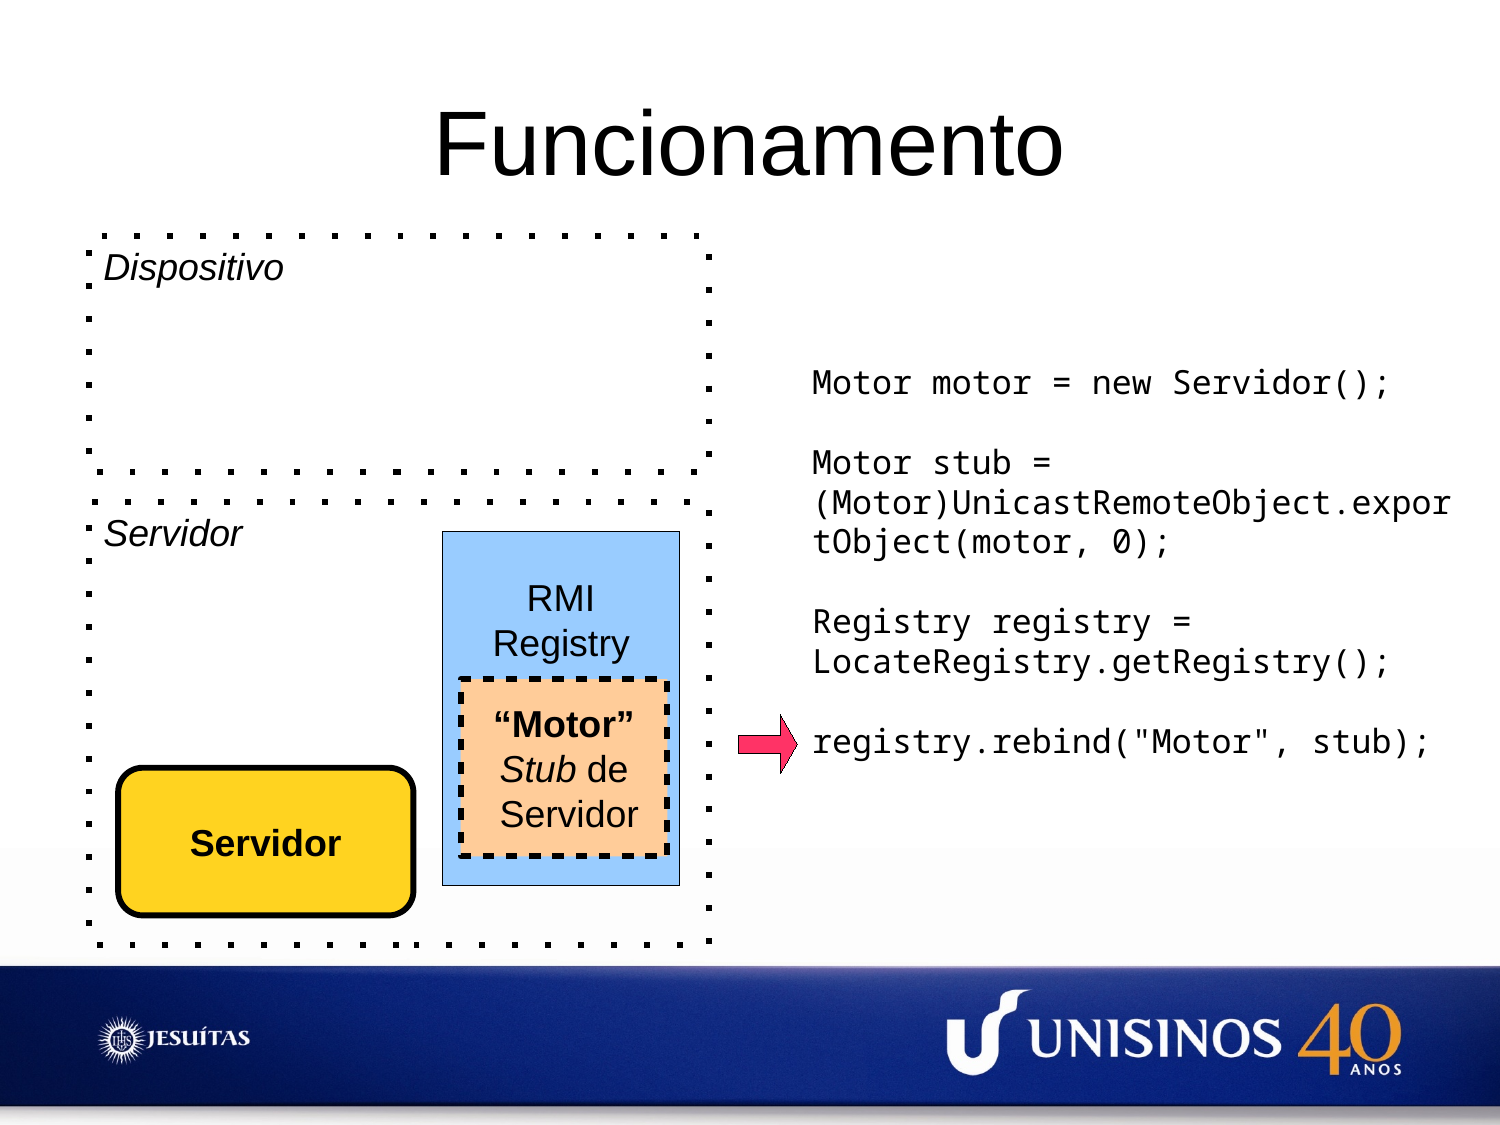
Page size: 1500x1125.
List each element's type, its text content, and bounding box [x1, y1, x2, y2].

text_box Dispositivo [88, 235, 299, 296]
text_box Servidor [118, 767, 414, 916]
text_box Motor motor = new Servidor(); Motor stub = (Motor)UnicastRemoteObject.exportObject(motor, 0); Registry registry = LocateRegistry.getRegistry(); registry.rebind("Motor", stub); [797, 353, 1477, 768]
text_box [738, 714, 798, 774]
picture [0, 848, 1500, 1125]
title Funcionamento [75, 45, 1426, 233]
text_box Servidor [88, 501, 258, 591]
text_box RMI Registry [442, 531, 680, 886]
text_box “Motor” Stub de Servidor [460, 679, 668, 857]
